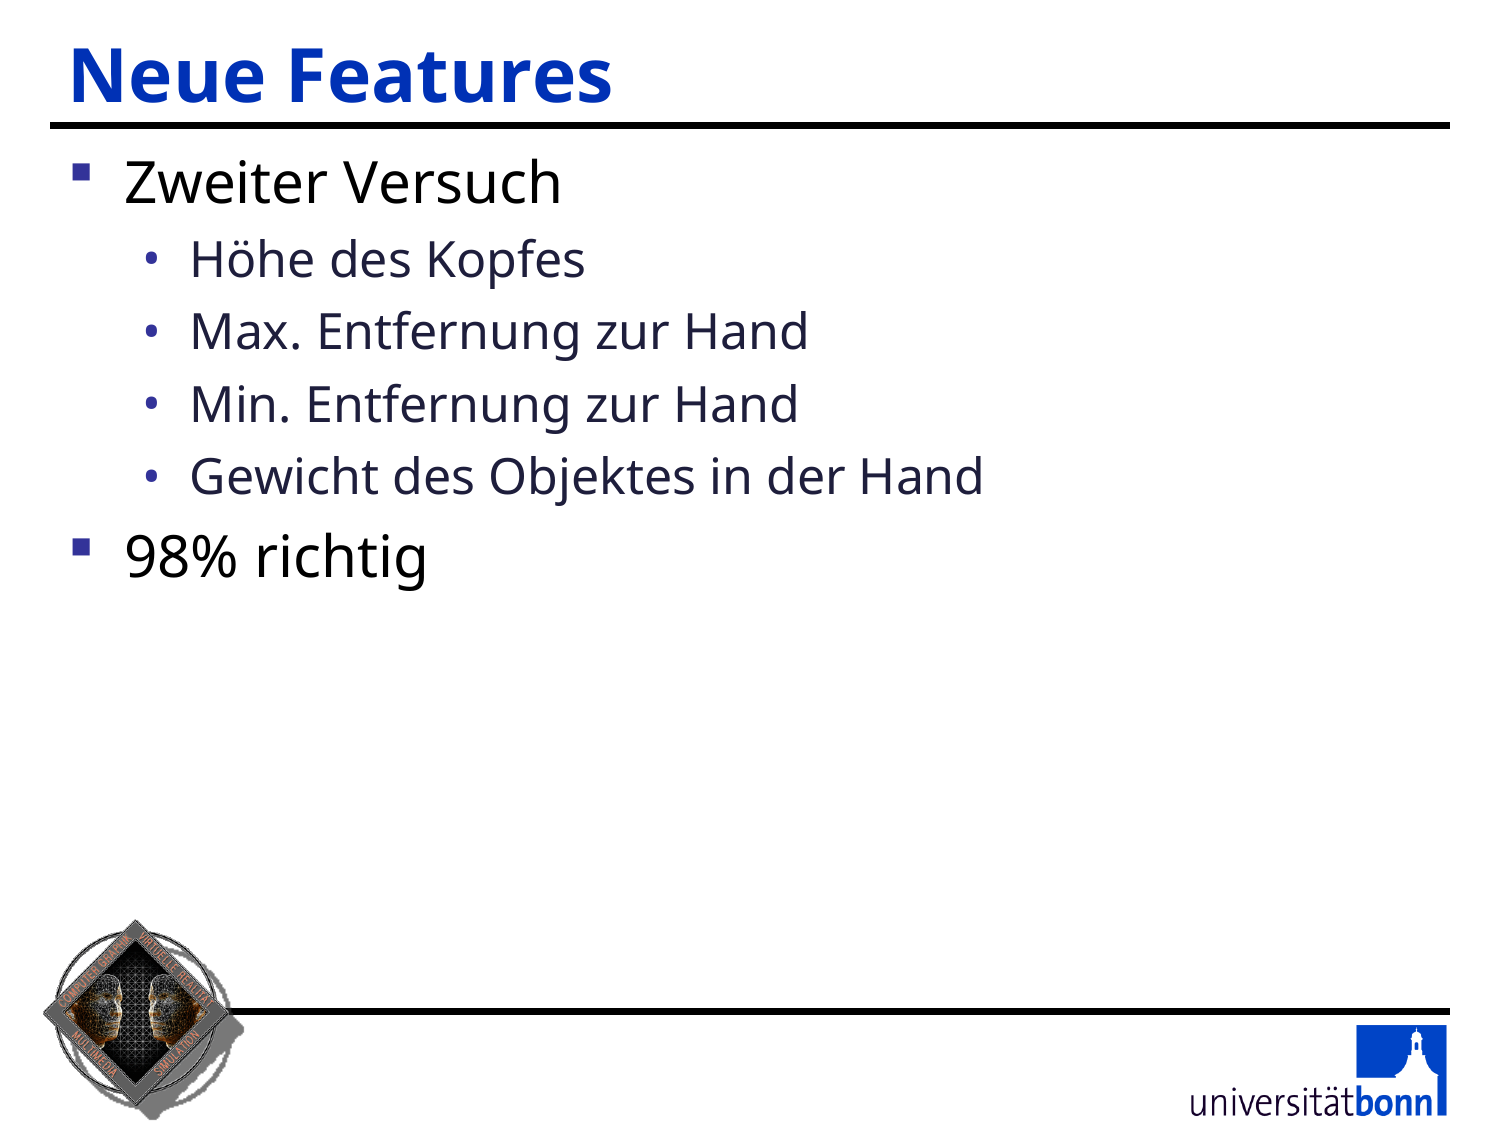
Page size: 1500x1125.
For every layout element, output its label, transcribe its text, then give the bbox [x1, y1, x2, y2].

picture [1189, 1023, 1448, 1117]
list Zweiter Versuch Höhe des Kopfes Max. Entfernung zur Hand Min. Entfernung zur Hand Gewicht des Objektes in der Hand 98% richtig [53, 137, 1430, 886]
picture [41, 917, 229, 1106]
title Neue Features [53, 18, 1447, 126]
